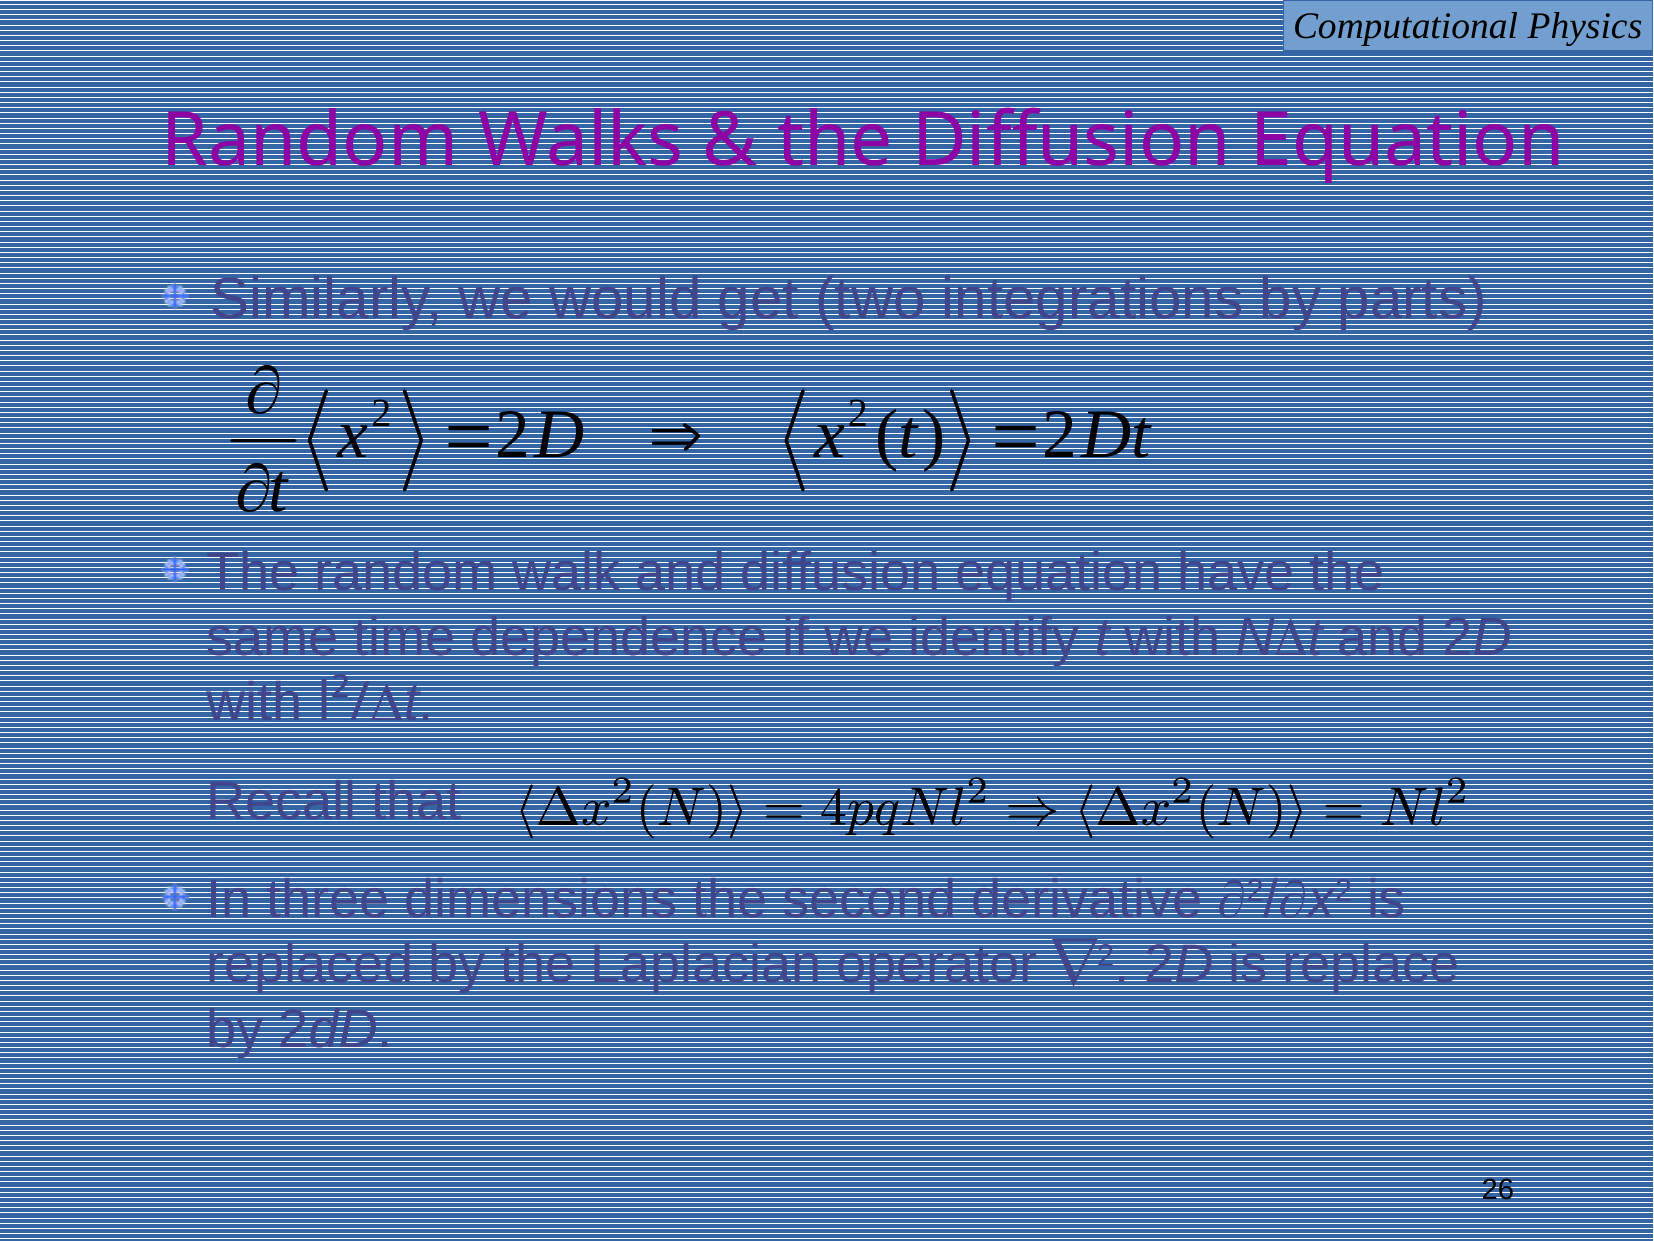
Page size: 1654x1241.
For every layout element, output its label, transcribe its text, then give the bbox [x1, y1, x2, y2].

text_box <number> [1184, 1130, 1529, 1213]
title Random Walks & the Diffusion Equation [97, 66, 1595, 188]
list The random walk and diffusion equation have the same time dependence if we identify t with Nt and 2D with l²/t. Recall that In three dimensions the second derivative 2/x2 is replaced by the Laplacian operator 2. 2D is replace by 2dD. [139, 529, 1545, 1067]
text_box [514, 777, 1468, 839]
chart [220, 348, 1164, 527]
list Similarly, we would get (two integrations by parts) [139, 252, 1569, 350]
